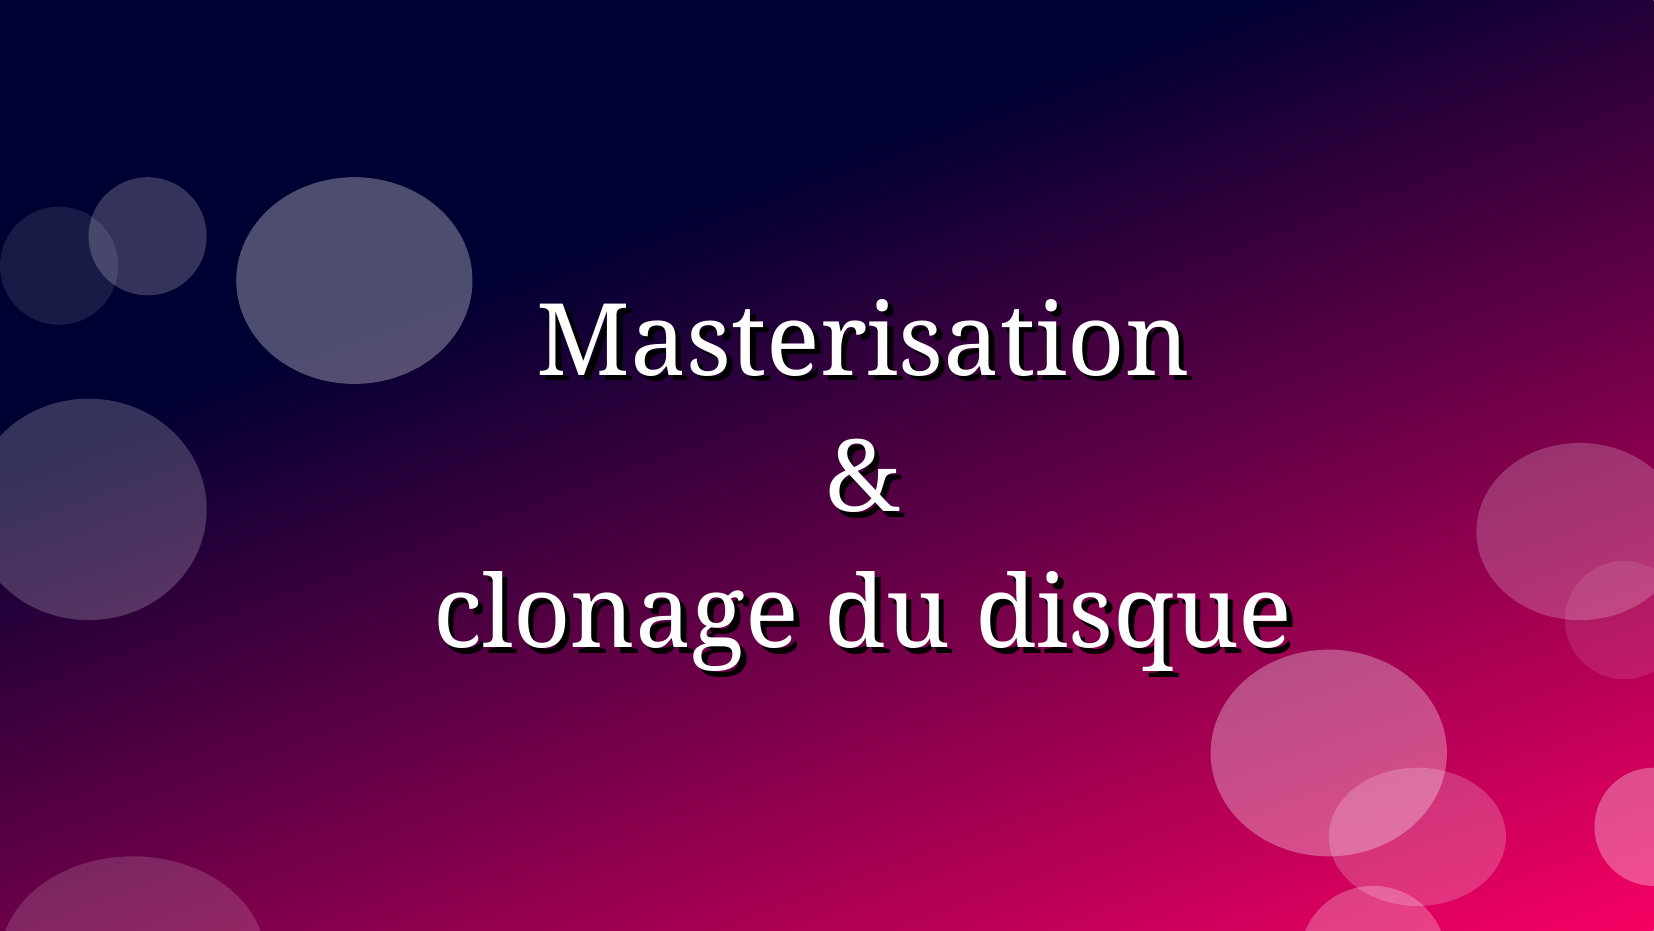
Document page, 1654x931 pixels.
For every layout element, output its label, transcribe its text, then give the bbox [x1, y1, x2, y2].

text_box Masterisation & clonage du disque [344, 260, 1382, 697]
